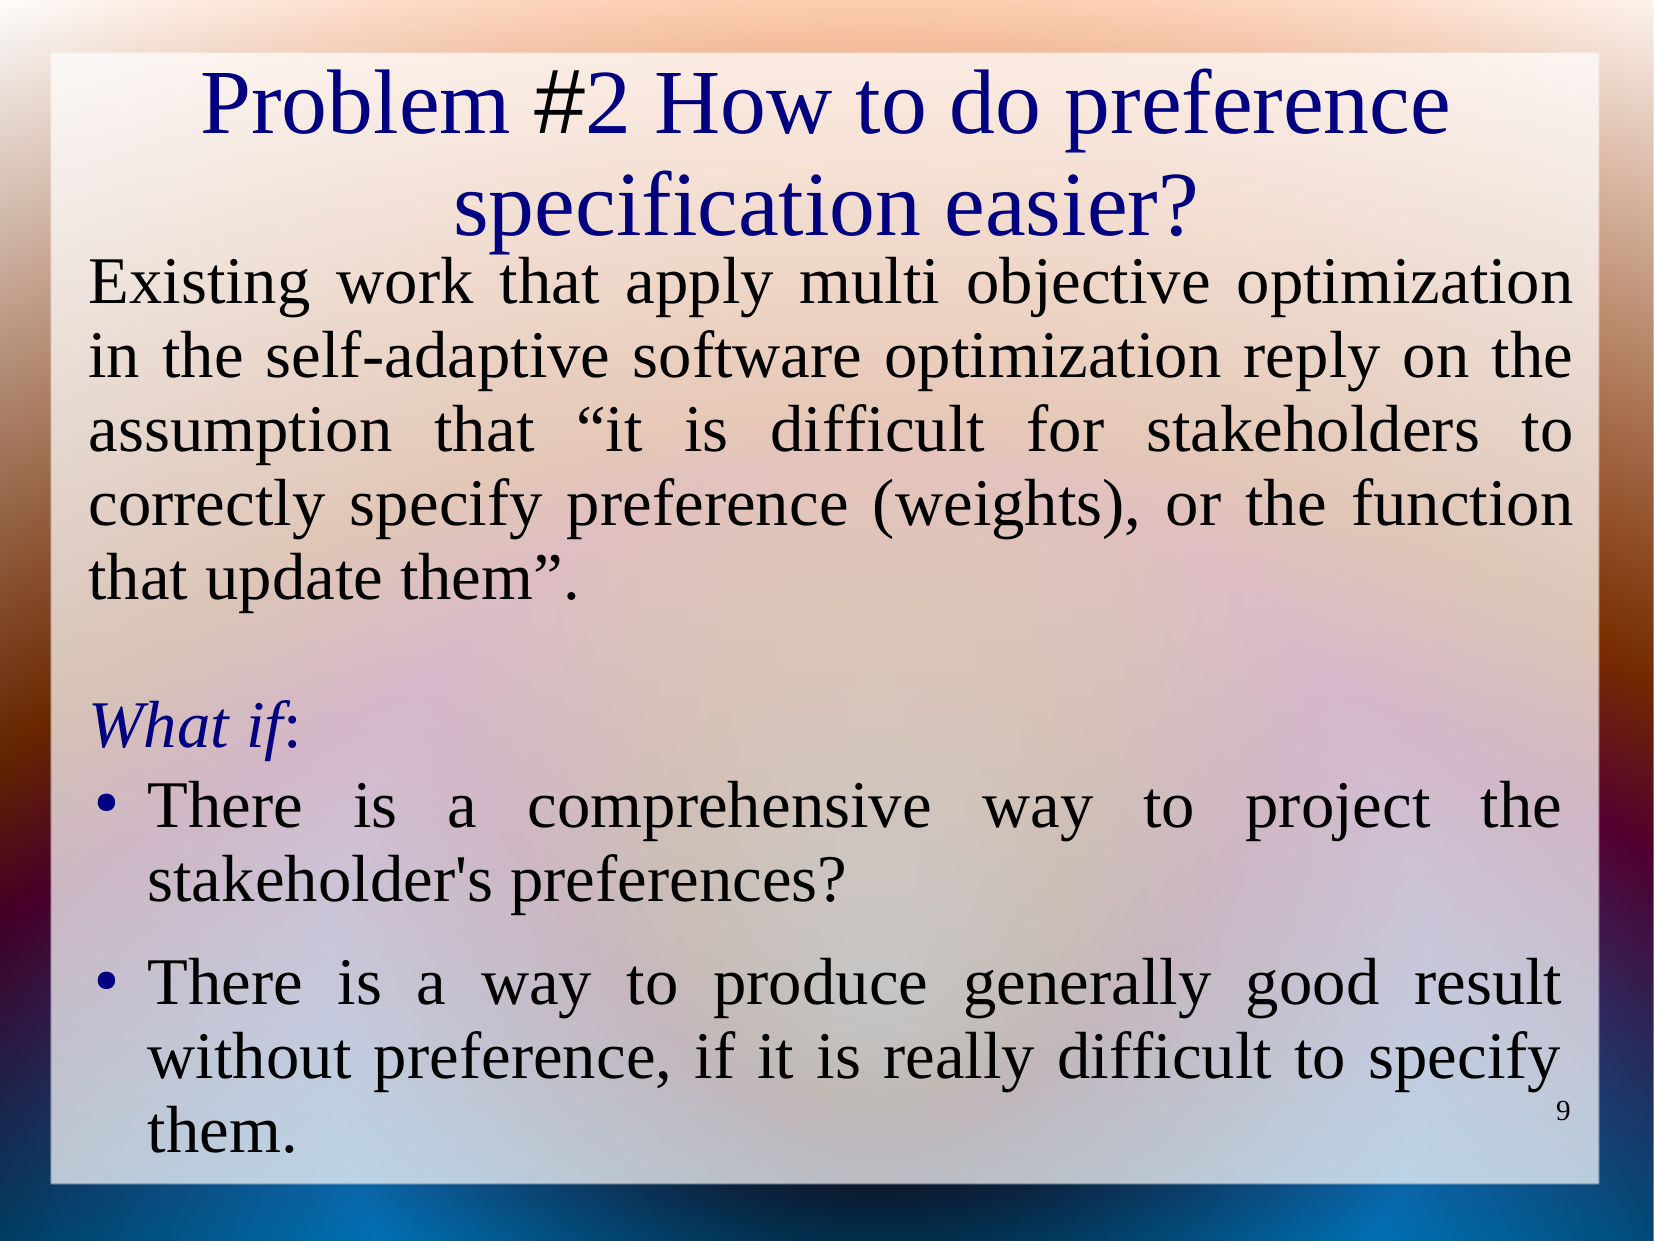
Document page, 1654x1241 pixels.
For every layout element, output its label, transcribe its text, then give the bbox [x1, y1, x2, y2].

text_box Existing work that apply multi objective optimization in the self-adaptive software optimization reply on the assumption that “it is difficult for stakeholders to correctly specify preference (weights), or the function that update them”. What if: [88, 243, 1577, 1059]
list There is a comprehensive way to project the stakeholder's preferences? There is a way to produce generally good result without preference, if it is really difficult to specify them. [76, 767, 1565, 1241]
picture [0, 0, 1654, 1241]
title Problem #2 How to do preference specification easier? [82, 49, 1571, 257]
